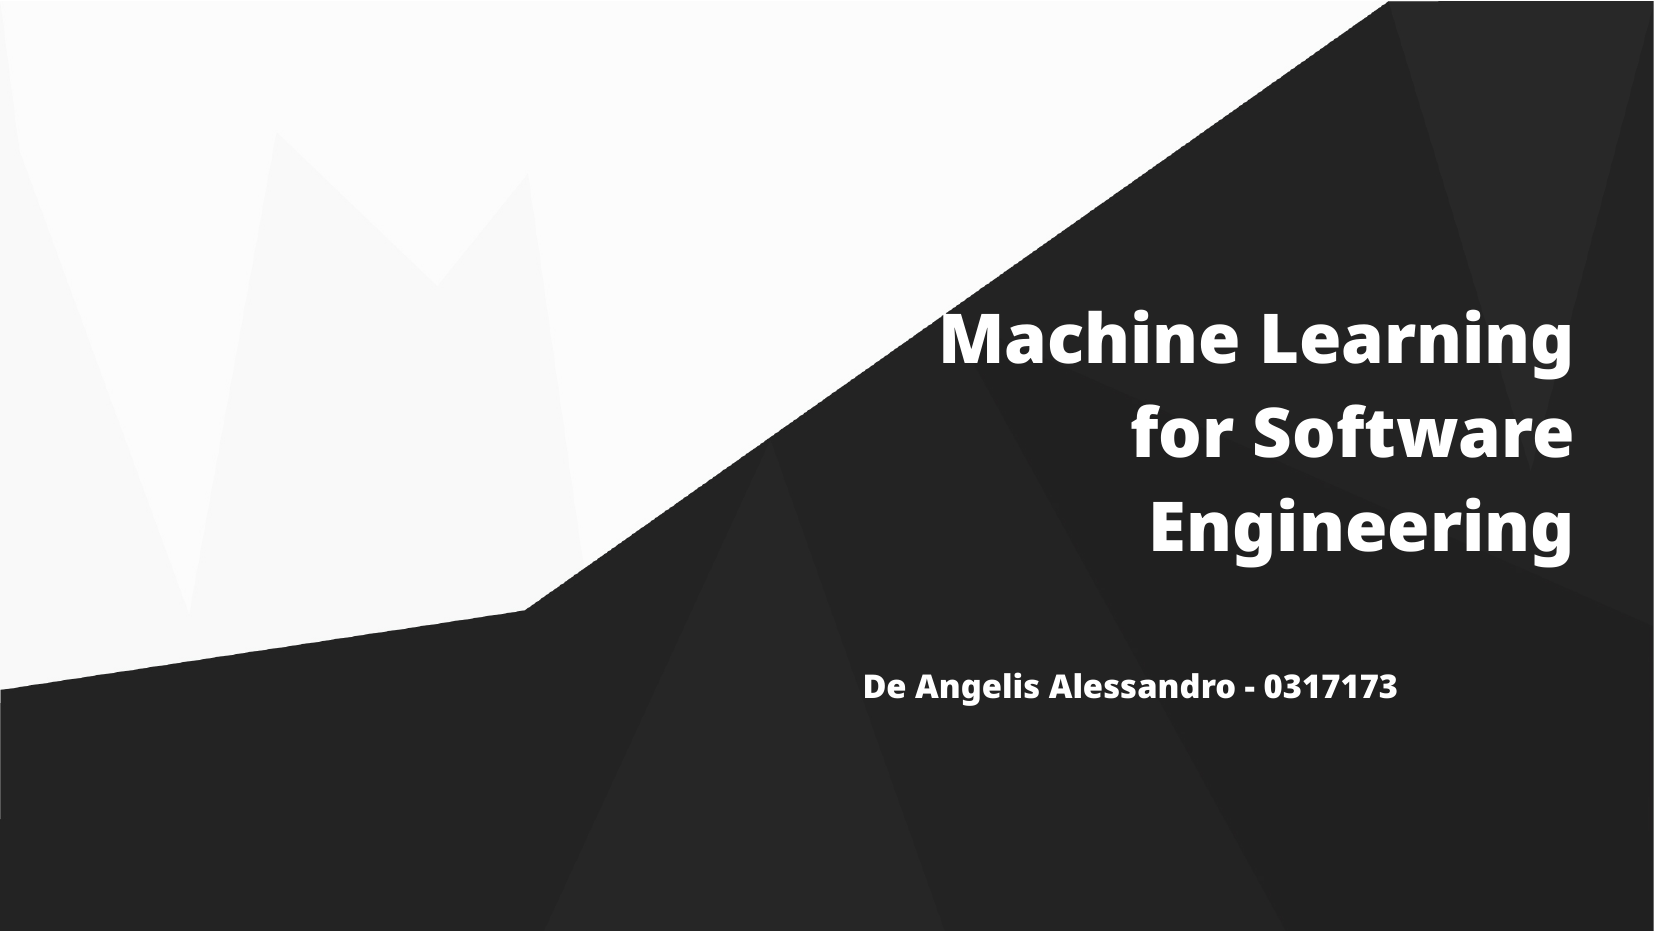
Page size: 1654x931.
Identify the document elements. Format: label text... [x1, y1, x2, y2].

title Machine Learning for Software Engineering [827, 290, 1576, 572]
picture [0, 1, 1654, 931]
subtitle De Angelis Alessandro - 0317173 [862, 583, 1627, 788]
